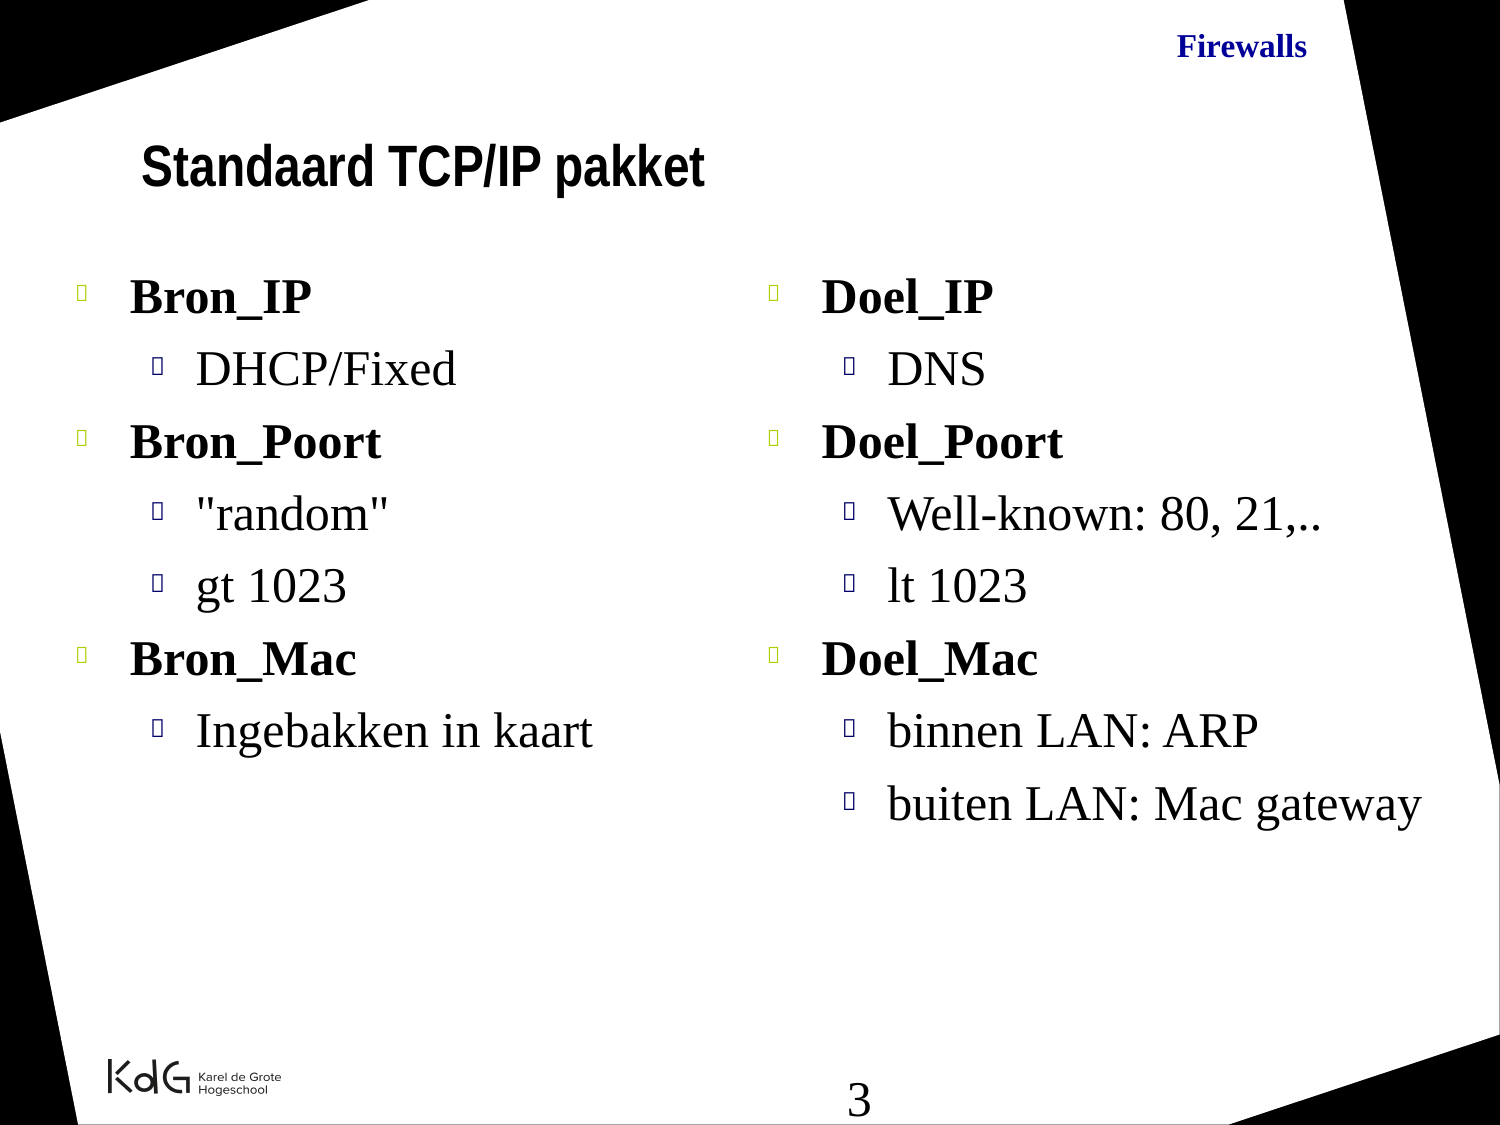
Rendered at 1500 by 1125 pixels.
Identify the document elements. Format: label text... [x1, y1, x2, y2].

text_box Standaard TCP/IP pakket [141, 72, 1447, 253]
picture [108, 1059, 281, 1096]
text_box Doel_IP DNS Doel_Poort Well-known: 80, 21,.. lt 1023 Doel_Mac binnen LAN: ARP buiten LAN: Mac gateway [766, 263, 1426, 1006]
text_box Bron_IP DHCP/Fixed Bron_Poort "random" gt 1023 Bron_Mac Ingebakken in kaart [75, 263, 734, 1006]
